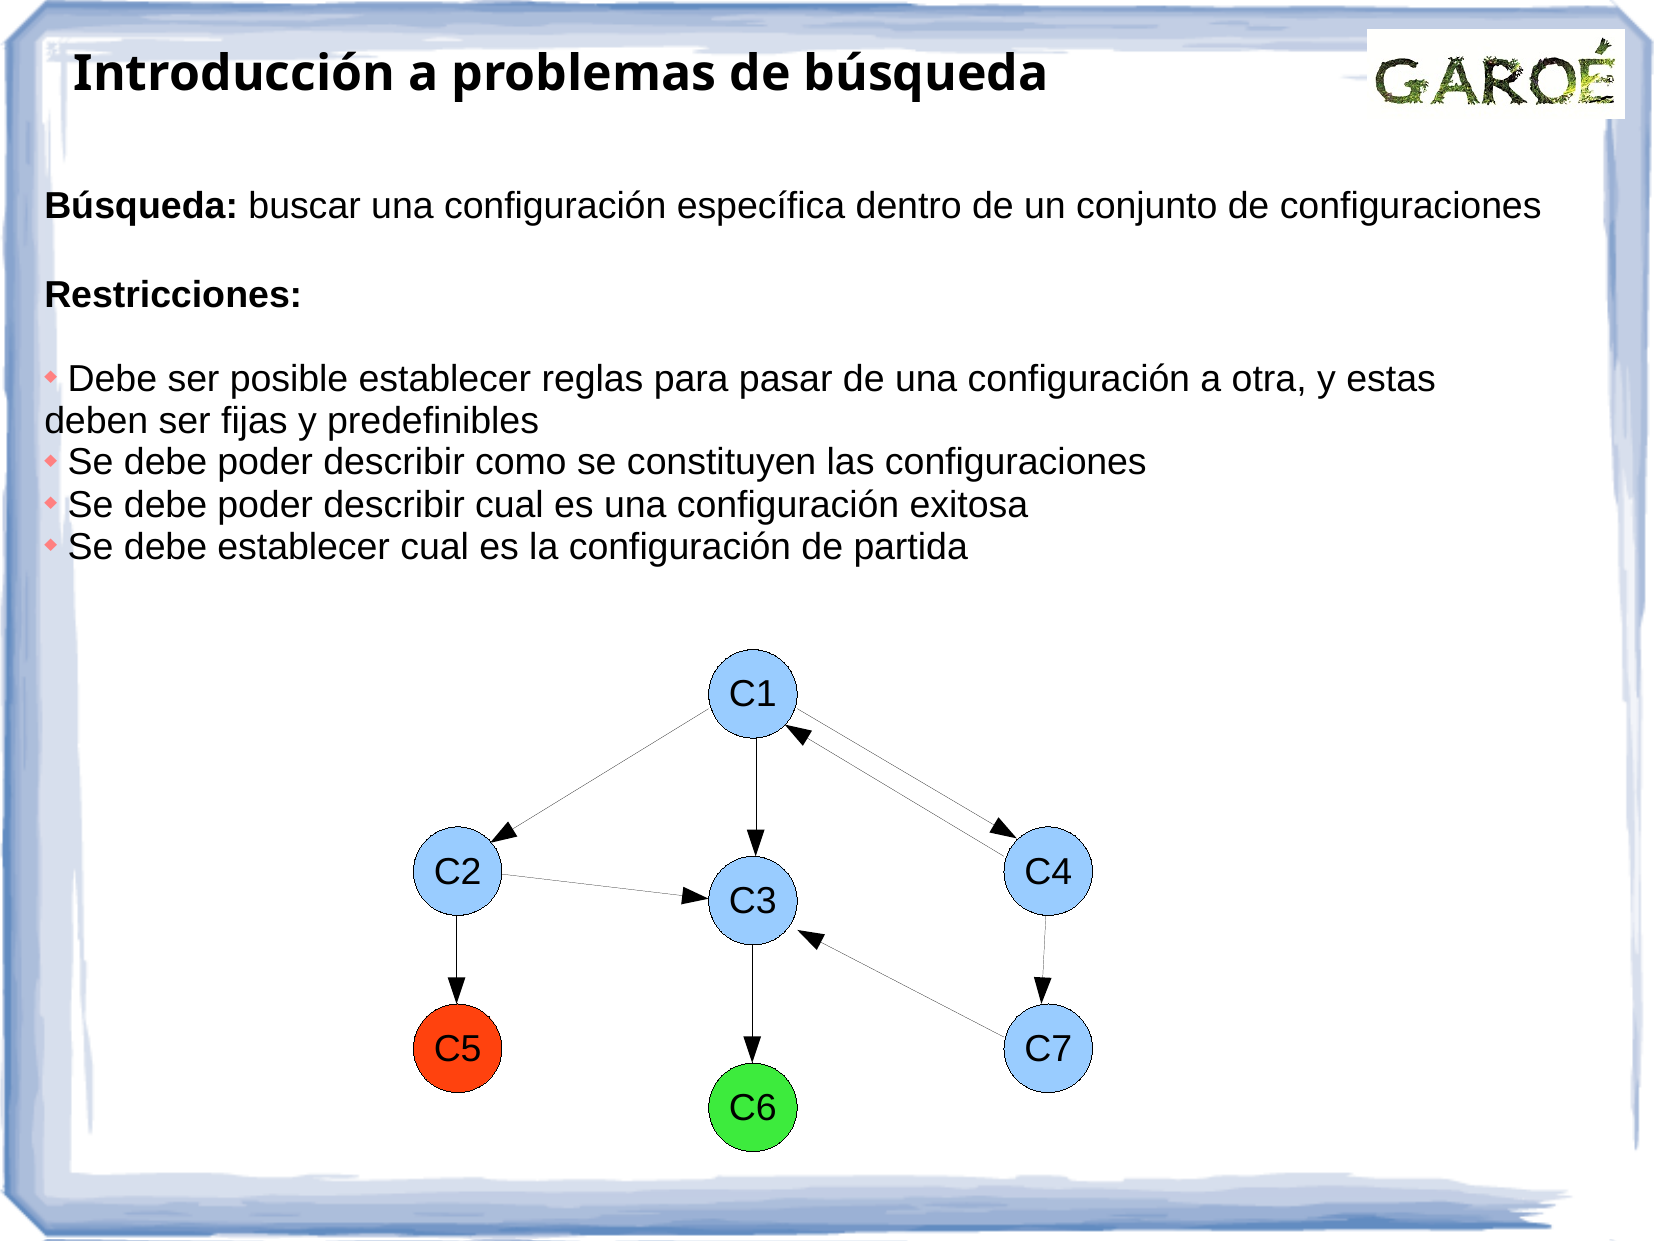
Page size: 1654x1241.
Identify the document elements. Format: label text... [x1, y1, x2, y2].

text_box Restricciones: Debe ser posible establecer reglas para pasar de una configuración a otra, y estas deben ser fijas y predefinibles Se debe poder describir como se constituyen las configuraciones Se debe poder describir cual es una configuración exitosa Se debe establecer cual es la configuración de partida [29, 265, 1536, 619]
text_box C3 [708, 856, 798, 945]
text_box C6 [708, 1062, 798, 1152]
text_box C7 [1003, 1003, 1093, 1093]
text_box C1 [708, 649, 798, 739]
text_box C4 [1003, 826, 1093, 916]
picture [0, 0, 1654, 1241]
text_box C5 [413, 1003, 502, 1093]
text_box Introducción a problemas de búsqueda [59, 29, 1367, 114]
text_box Búsqueda: buscar una configuración específica dentro de un conjunto de configuraciones [29, 177, 1654, 532]
text_box C2 [413, 826, 502, 916]
